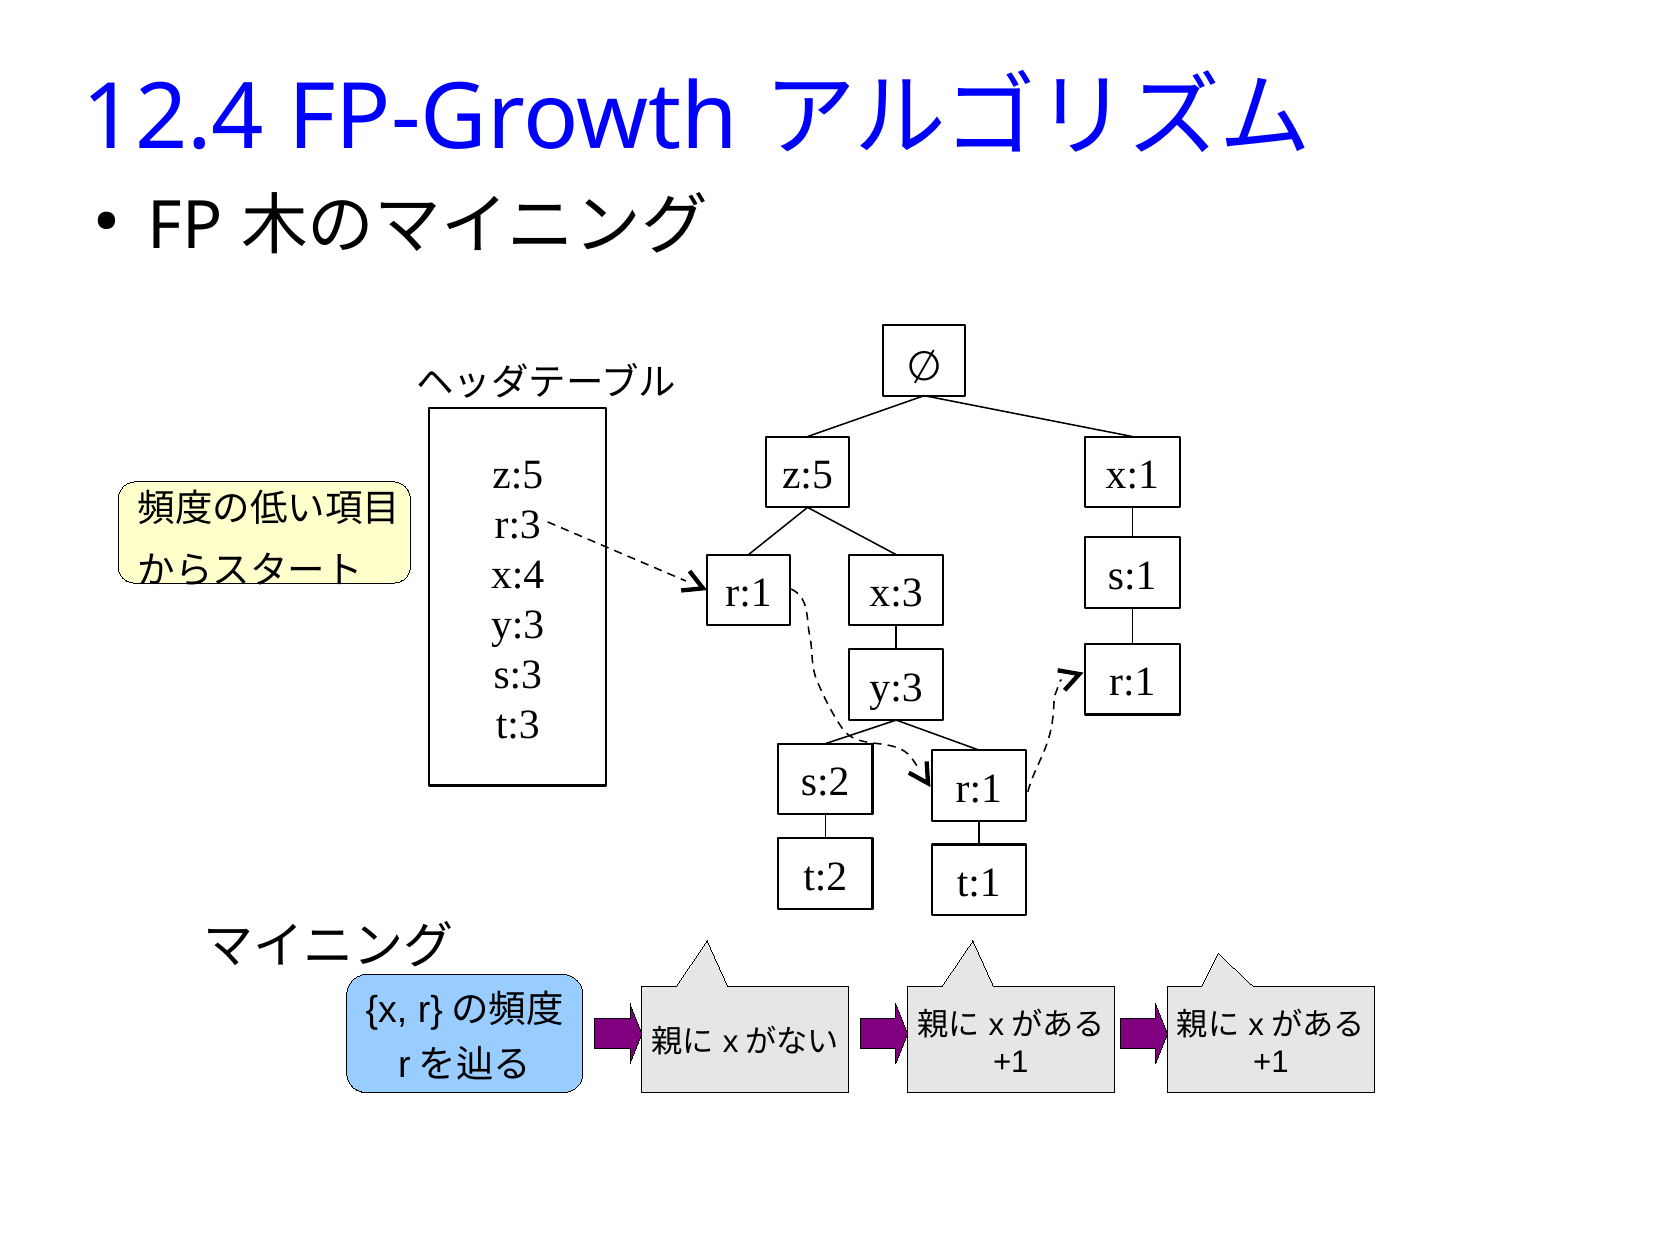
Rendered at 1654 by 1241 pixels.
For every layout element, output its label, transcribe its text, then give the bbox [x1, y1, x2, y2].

text_box t:1 [931, 844, 1027, 916]
text_box 親にxがない [641, 940, 849, 1093]
text_box r:1 [707, 554, 790, 626]
text_box s:1 [1085, 537, 1180, 609]
text_box [1120, 1003, 1168, 1064]
text_box ∅ [882, 324, 966, 396]
text_box 親にxがある +1 [1167, 953, 1375, 1093]
text_box r:1 [931, 750, 1027, 821]
title 12.4 FP-Growthアルゴリズム [82, 44, 1571, 183]
text_box y:3 [848, 649, 944, 720]
text_box 頻度の低い項目 からスタート [144, 564, 159, 584]
text_box ヘッダテーブル [401, 344, 694, 416]
text_box t:2 [778, 838, 873, 909]
text_box [594, 1003, 642, 1064]
text_box z:5 [766, 436, 849, 508]
text_box 頻度の低い項目 からスタート [118, 481, 411, 584]
text_box {x, r}の頻度 rを辿る [346, 974, 583, 1093]
text_box 親にxがある +1 [907, 940, 1115, 1093]
text_box r:1 [1085, 643, 1180, 715]
text_box z:5 r:3 x:4 y:3 s:3 t:3 [429, 416, 607, 786]
text_box x:3 [848, 554, 944, 626]
text_box s:2 [778, 743, 873, 815]
list FP木のマイニング [76, 177, 1565, 950]
text_box マイニング [188, 897, 469, 988]
text_box [860, 1003, 908, 1064]
text_box x:1 [1085, 436, 1180, 508]
